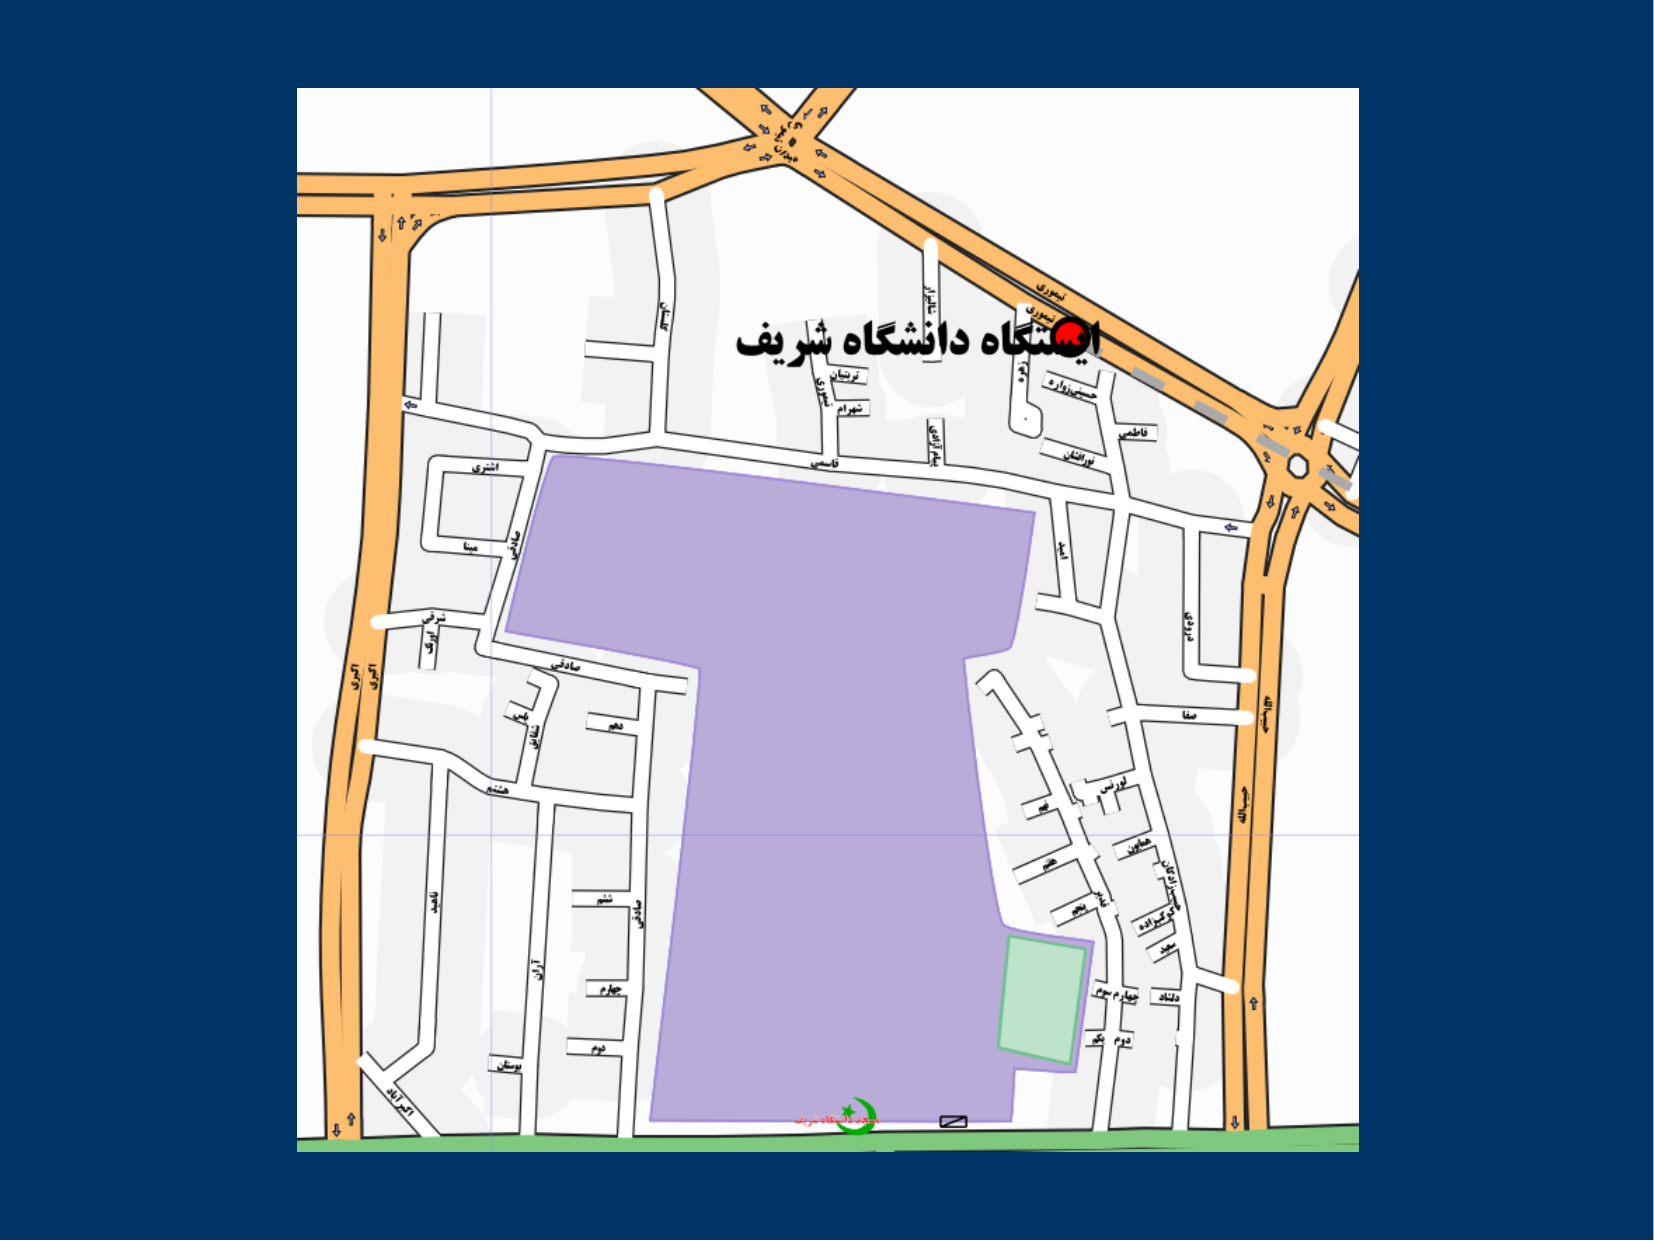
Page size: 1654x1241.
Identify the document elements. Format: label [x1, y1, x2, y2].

picture [297, 88, 1359, 1152]
